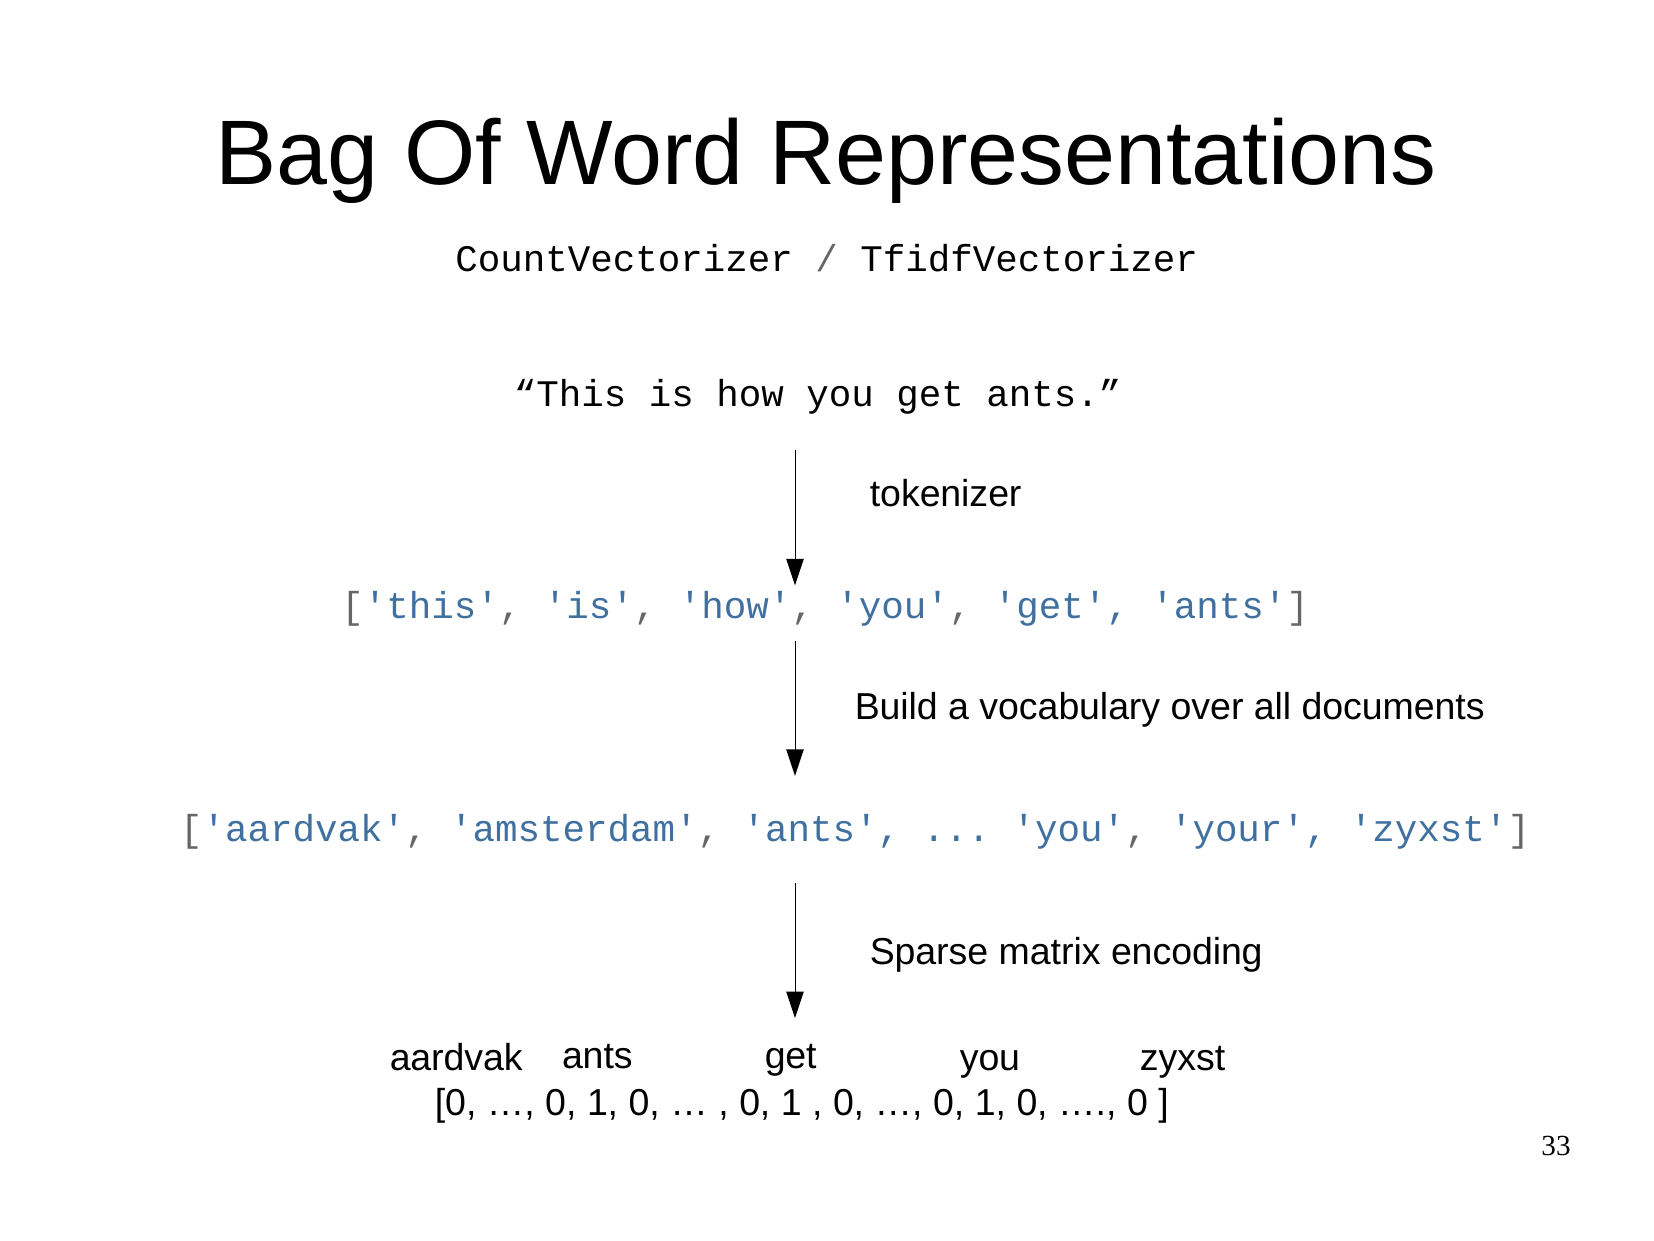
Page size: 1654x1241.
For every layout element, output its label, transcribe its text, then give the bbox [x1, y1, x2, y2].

text_box ['aardvak', 'amsterdam', 'ants', ... 'you', 'your', 'zyxst'] [165, 810, 1546, 896]
text_box Sparse matrix encoding [855, 896, 1321, 980]
text_box “This is how you get ants.” [465, 375, 1171, 419]
text_box ants [547, 1027, 698, 1088]
text_box get [750, 1027, 871, 1113]
text_box you [945, 1028, 1125, 1086]
text_box zyxst [1125, 1028, 1261, 1086]
title Bag Of Word Representations [82, 49, 1571, 257]
text_box [0, …, 0, 1, 0, … , 0, 1 , 0, …, 0, 1, 0, …., 0 ] [420, 1073, 1186, 1131]
text_box Build a vocabulary over all documents [840, 678, 1546, 777]
text_box ['this', 'is', 'how', 'you', 'get', 'ants'] [315, 587, 1336, 631]
text_box aardvak [375, 1028, 541, 1086]
text_box tokenizer [855, 465, 1111, 523]
text_box CountVectorizer / TfidfVectorizer [455, 240, 1199, 283]
